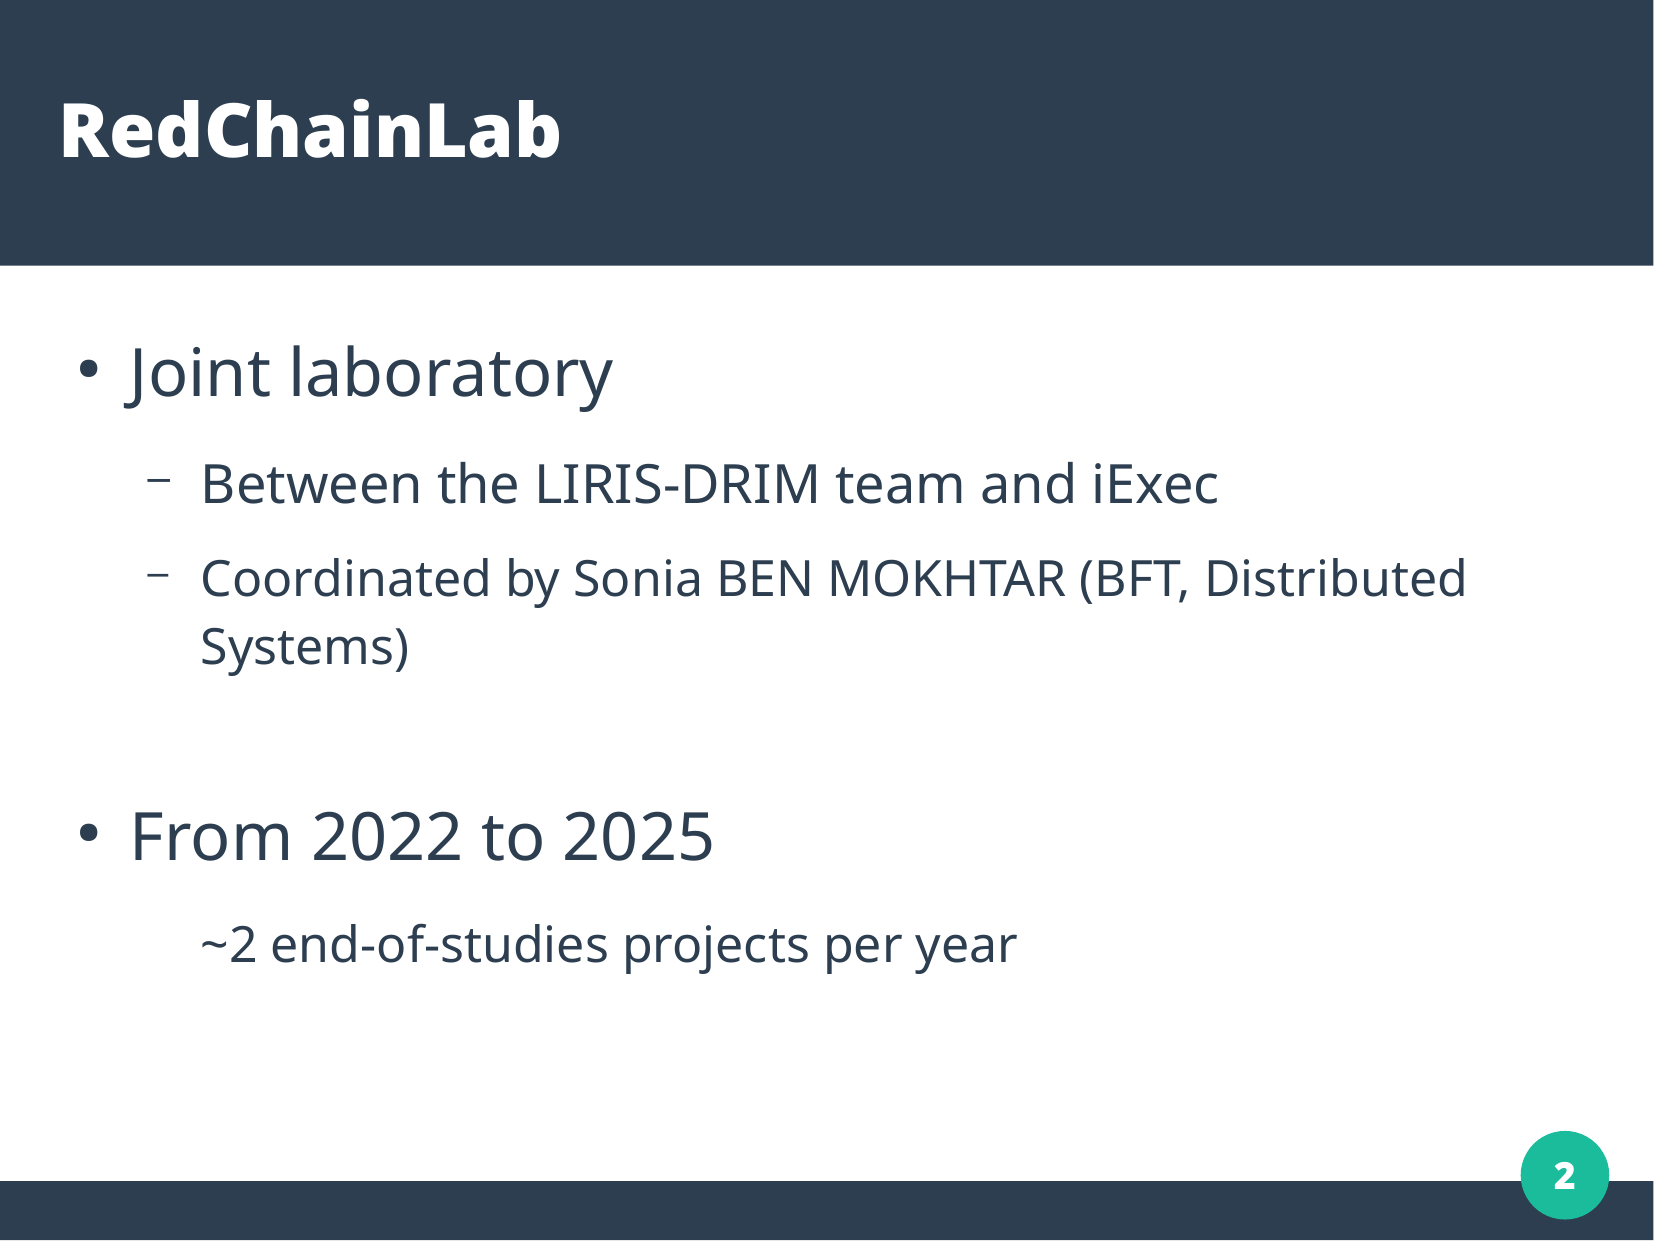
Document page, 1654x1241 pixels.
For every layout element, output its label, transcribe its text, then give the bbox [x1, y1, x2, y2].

title RedChainLab [59, 49, 1595, 207]
list Joint laboratory Between the LIRIS-DRIM team and iExec Coordinated by Sonia BEN MOKHTAR (BFT, Distributed Systems) From 2022 to 2025 ~2 end-of-studies projects per year [59, 324, 1595, 1152]
